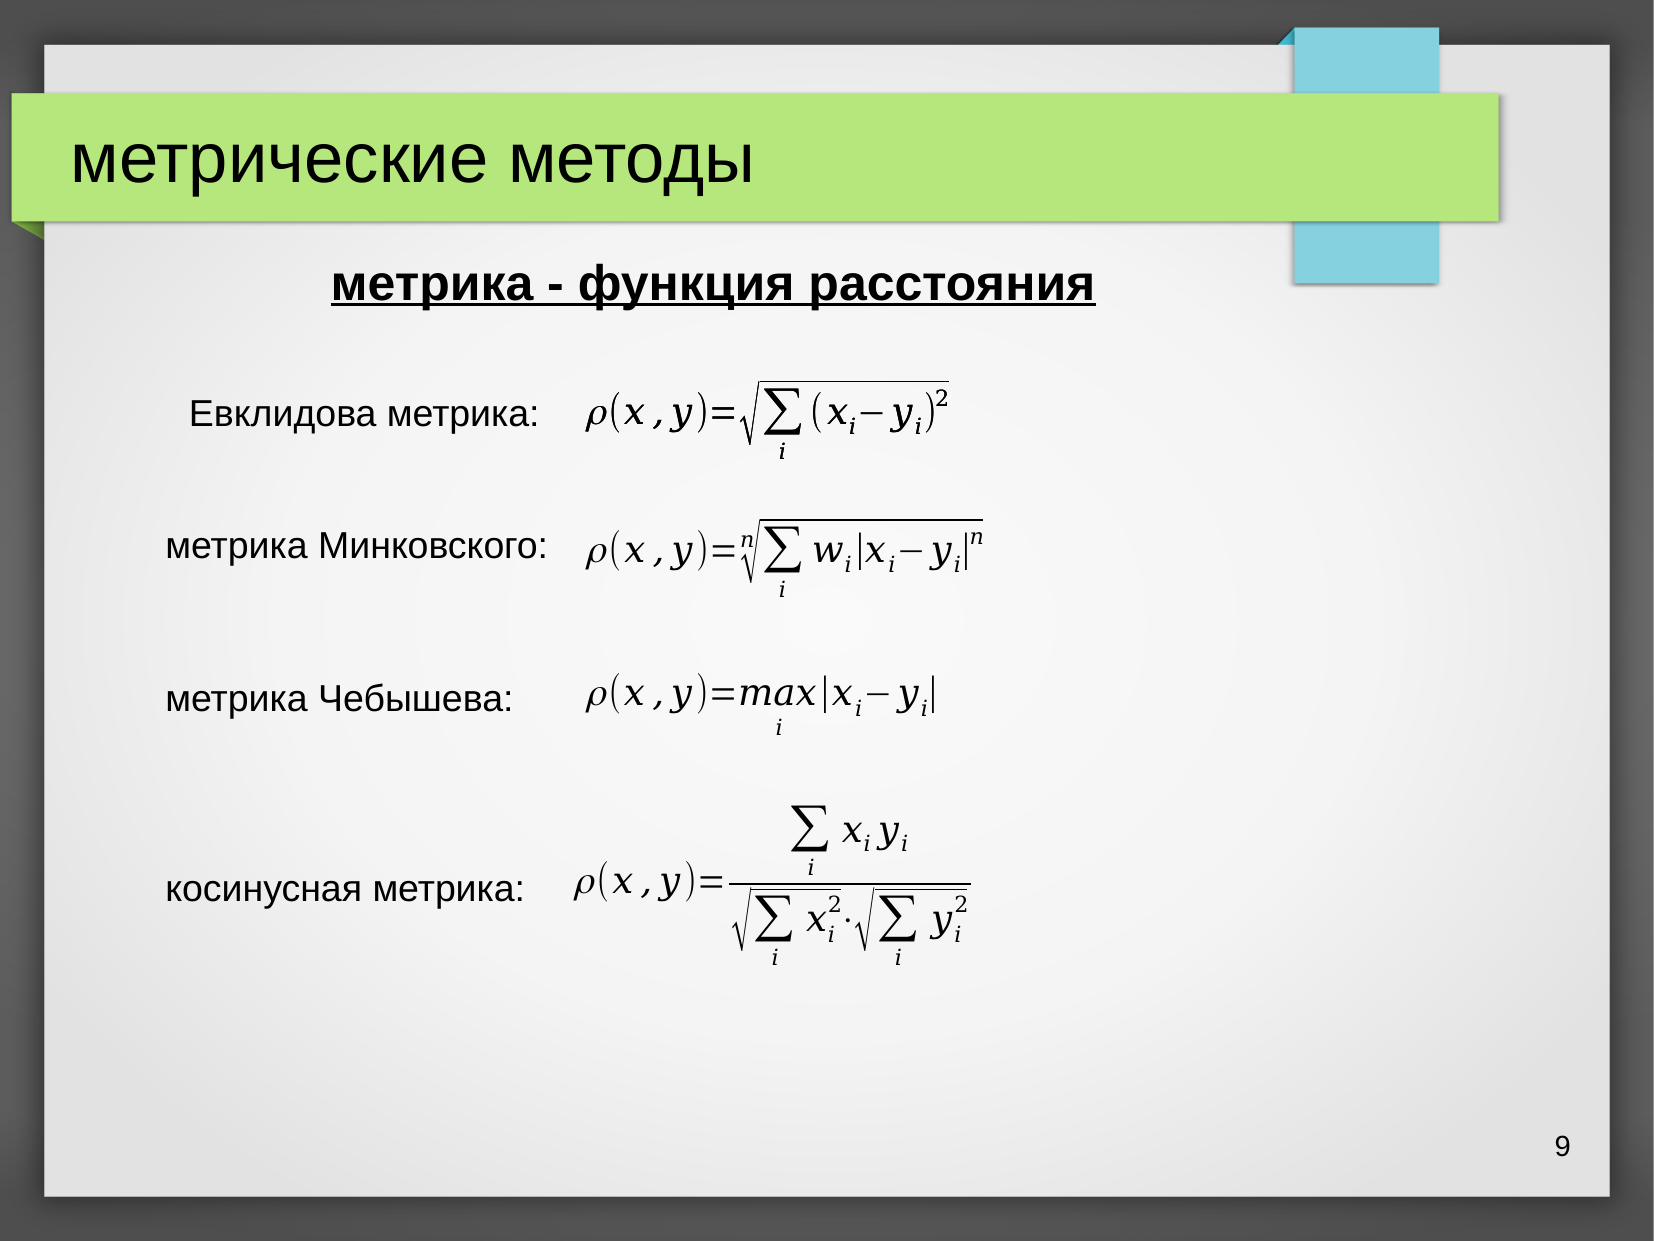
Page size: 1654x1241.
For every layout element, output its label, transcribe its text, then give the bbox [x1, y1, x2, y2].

text_box метрика Чебышева: [165, 661, 567, 737]
text_box косинусная метрика: [165, 850, 567, 926]
chart [566, 803, 978, 972]
text_box Евклидова метрика: [188, 389, 567, 437]
text_box метрика Минковского: [165, 507, 567, 583]
picture [0, 0, 1654, 1241]
chart [578, 517, 990, 603]
title метрические методы [70, 118, 1205, 199]
chart [578, 671, 946, 742]
chart [578, 379, 956, 465]
subtitle метрика - функция расстояния [330, 227, 1158, 339]
